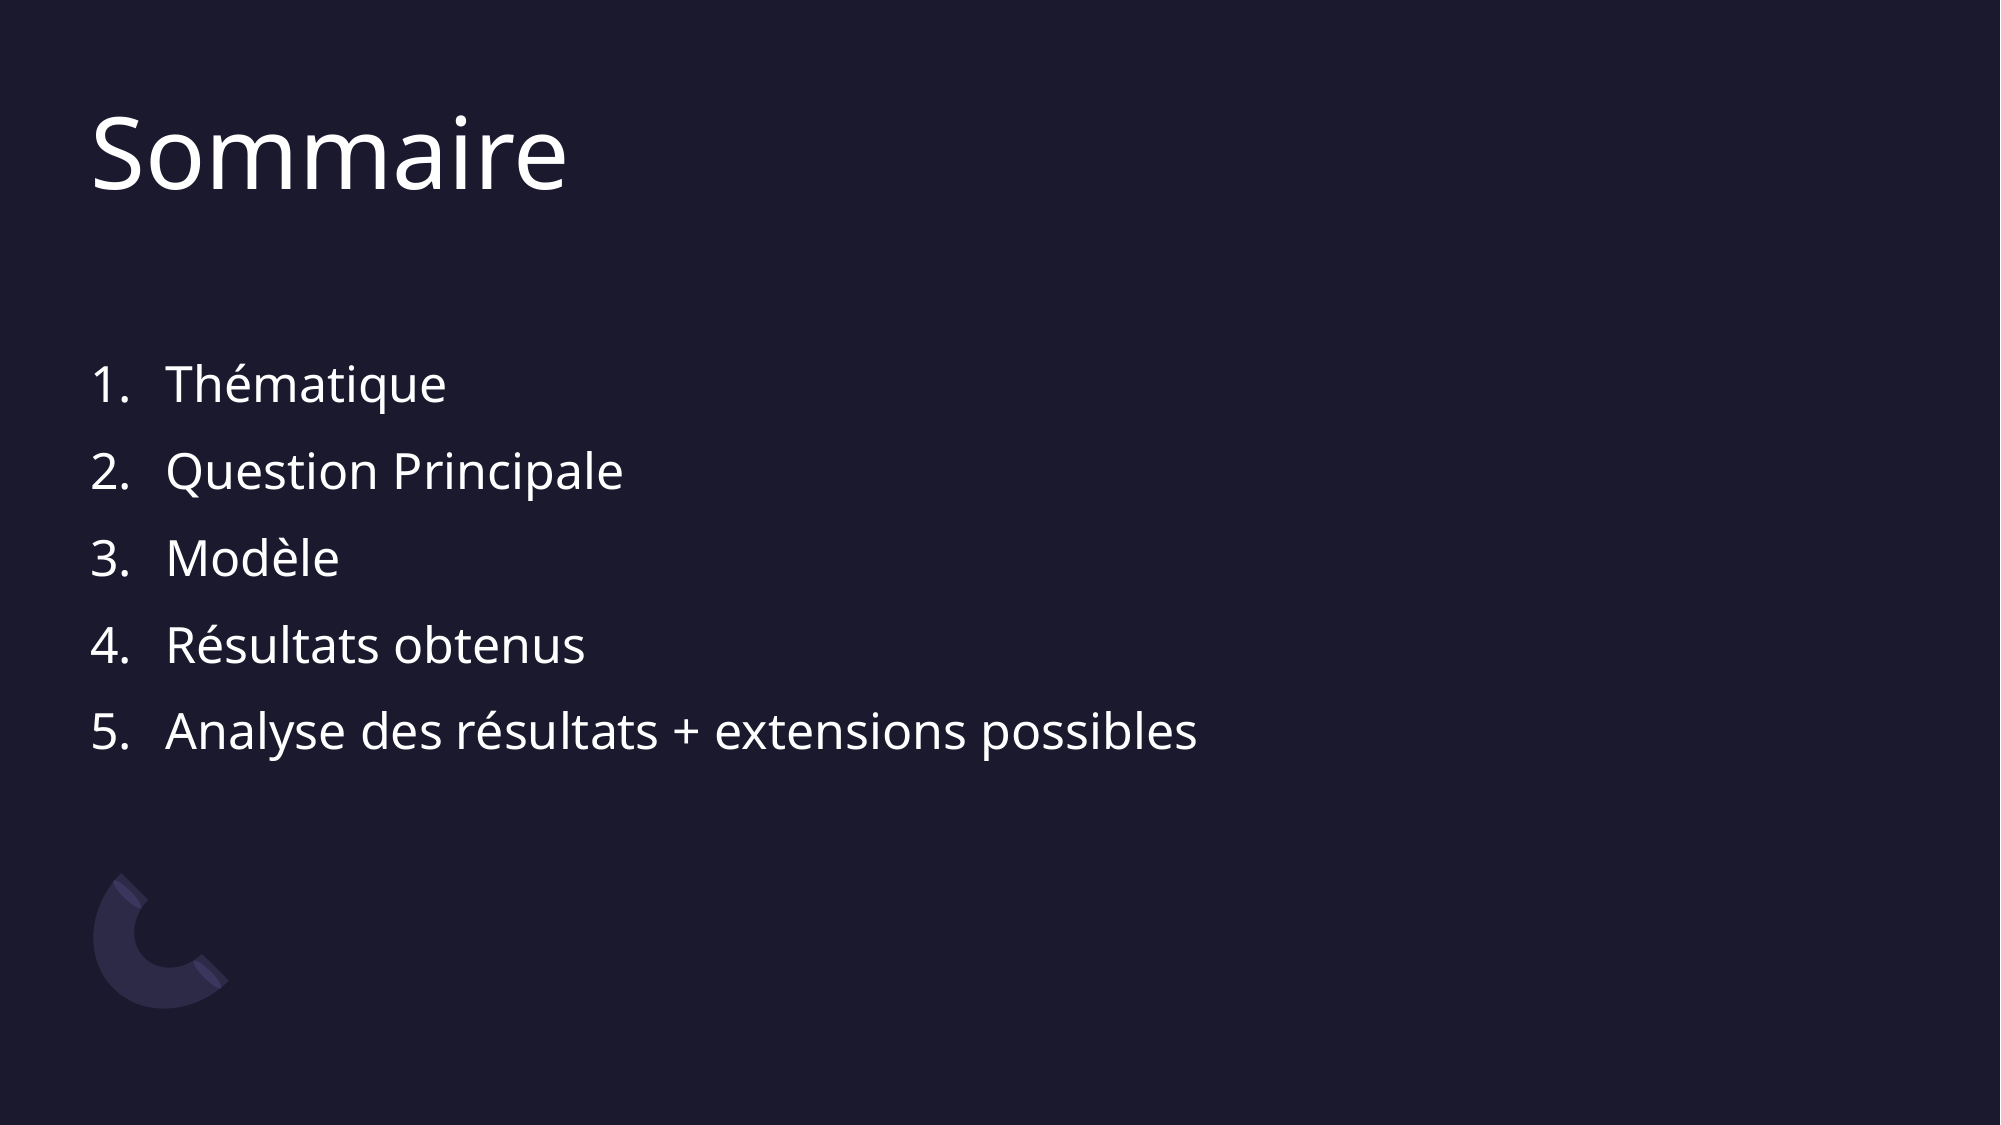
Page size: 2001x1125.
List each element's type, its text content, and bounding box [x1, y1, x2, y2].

list Thématique Question Principale Modèle Résultats obtenus Analyse des résultats + extensions possibles [90, 346, 1910, 1000]
title Sommaire [90, 90, 1910, 309]
